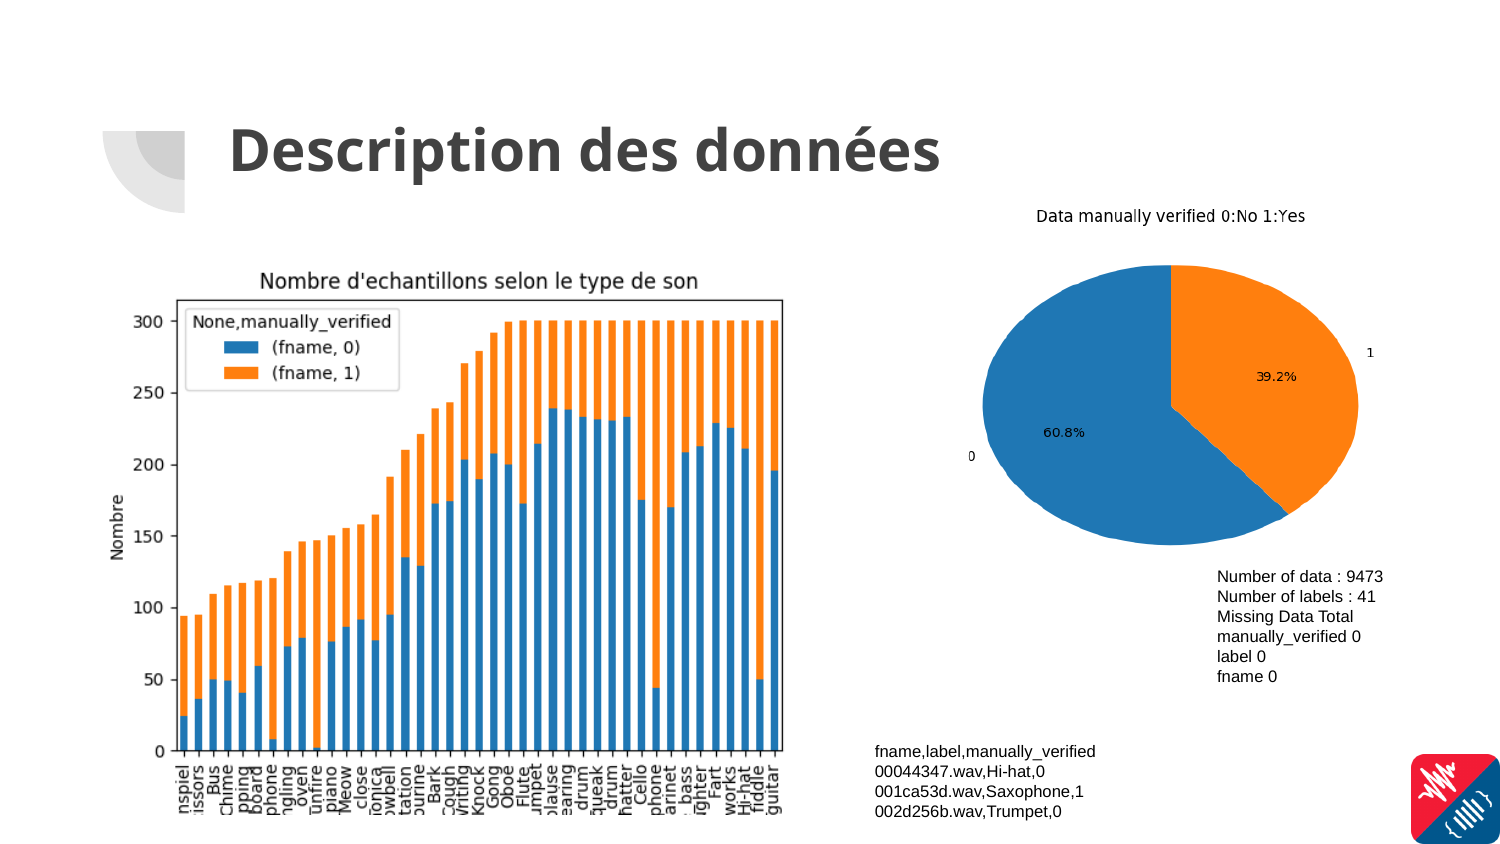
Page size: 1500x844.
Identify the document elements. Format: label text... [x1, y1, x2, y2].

picture [79, 175, 1466, 815]
picture [1411, 754, 1500, 844]
text_box fname,label,manually_verified 00044347.wav,Hi-hat,0 001ca53d.wav,Saxophone,1 002d256b.wav,Trumpet,0 [859, 725, 1339, 799]
text_box Number of data : 9473 Number of labels : 41 Missing Data Total manually_verified 0 label 0 fname 0 [1202, 550, 1500, 736]
title Description des données [213, 98, 1368, 229]
